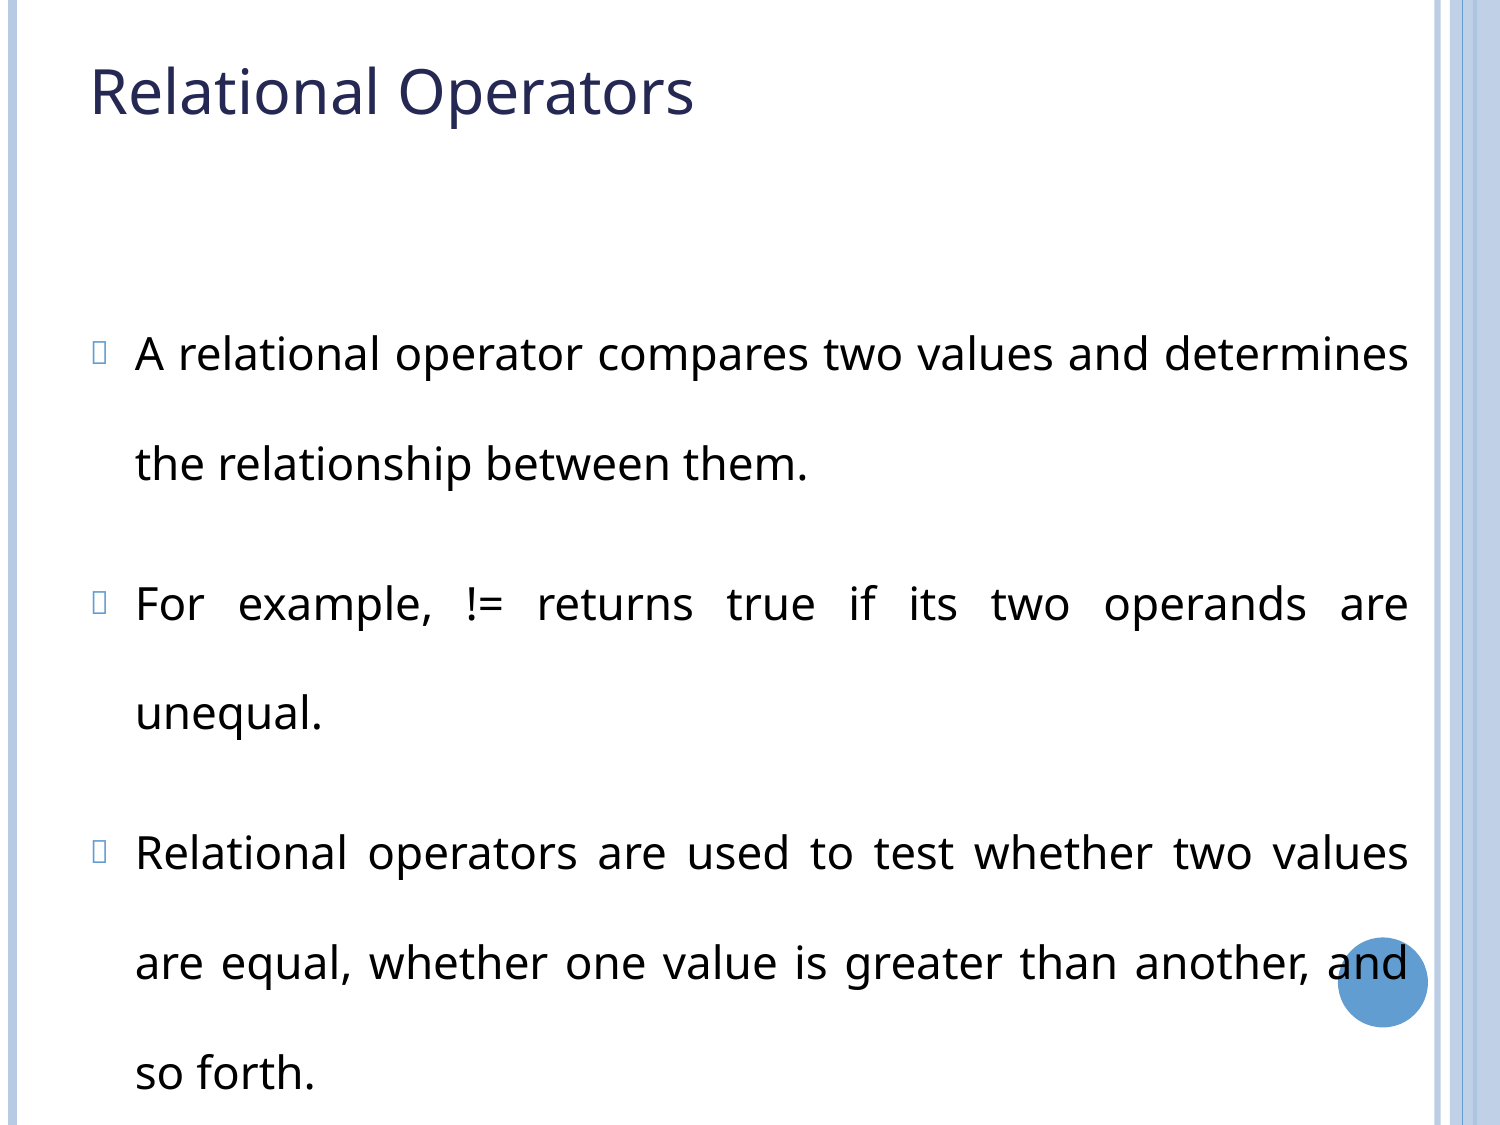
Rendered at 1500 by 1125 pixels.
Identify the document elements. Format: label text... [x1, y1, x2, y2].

list A relational operator compares two values and determines the relationship between them. For example, != returns true if its two operands are unequal. Relational operators are used to test whether two values are equal, whether one value is greater than another, and so forth. [75, 262, 1425, 941]
title Relational Operators [75, 45, 1300, 233]
